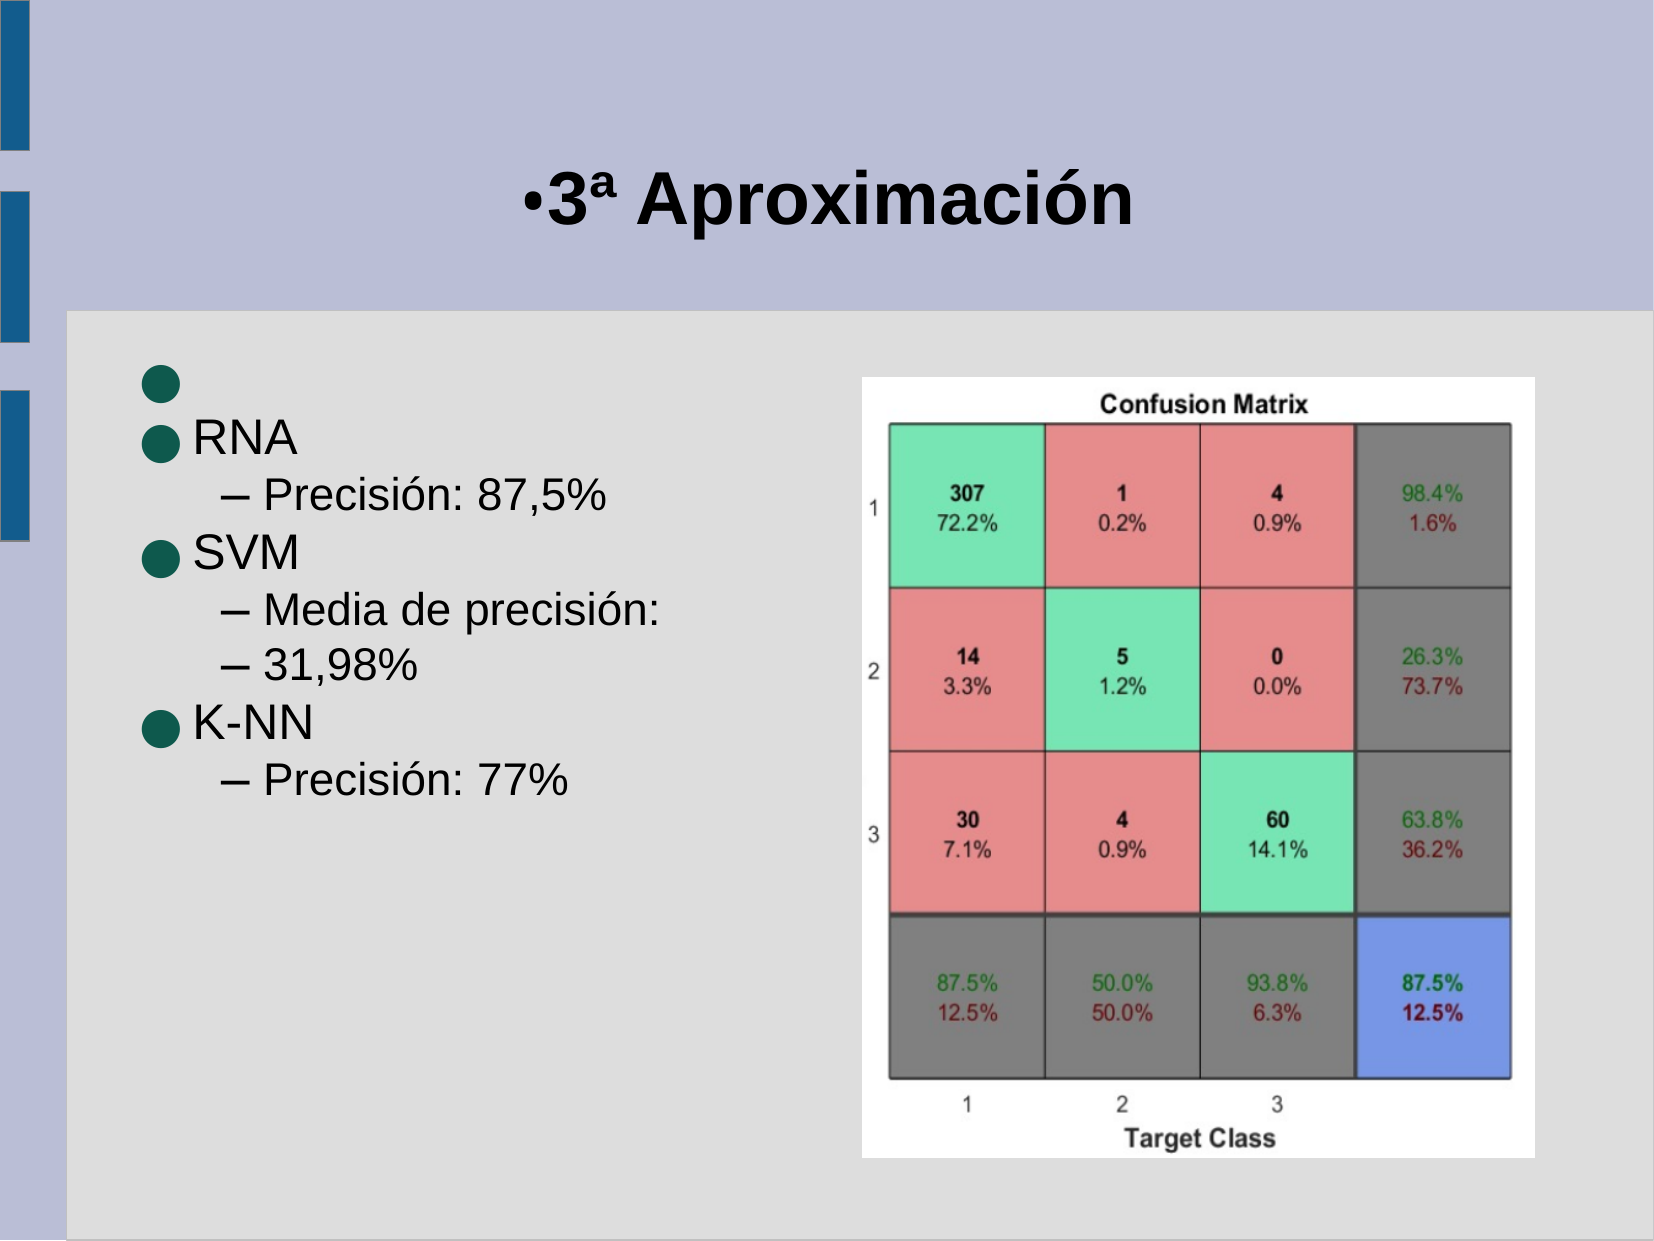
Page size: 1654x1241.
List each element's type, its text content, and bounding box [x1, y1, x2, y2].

picture [862, 377, 1535, 1158]
text_box RNA Precisión: 87,5% SVM Media de precisión: 31,98% K-NN Precisión: 77% [121, 344, 811, 1126]
text_box 3ª Aproximación [121, 91, 1534, 299]
